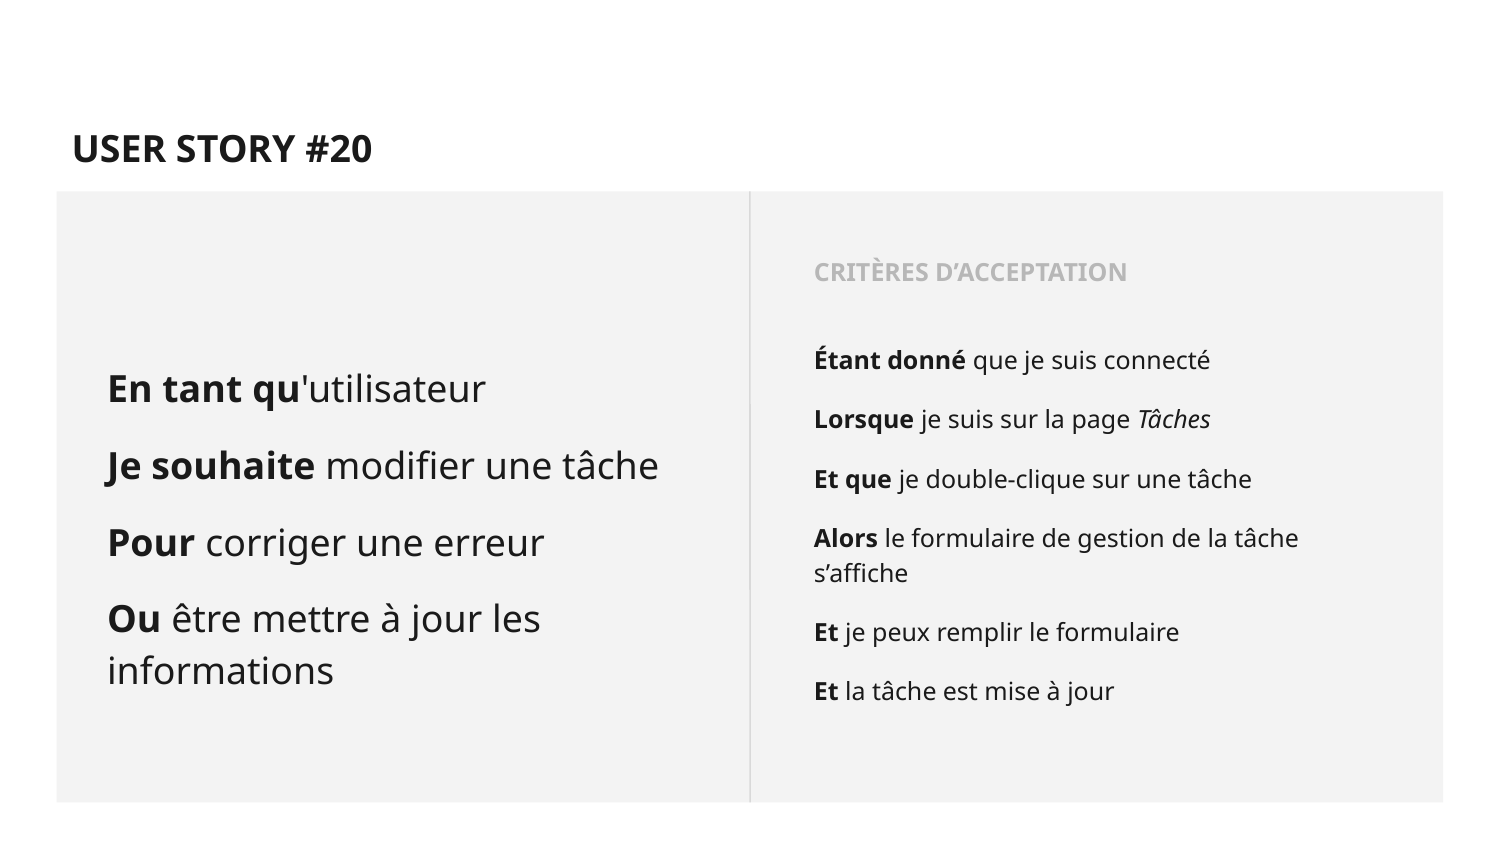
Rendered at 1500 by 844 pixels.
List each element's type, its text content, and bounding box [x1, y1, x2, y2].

subtitle En tant qu'utilisateur Je souhaite modifier une tâche Pour corriger une erreur Ou être mettre à jour les informations [92, 343, 721, 651]
text_box CRITÈRES D’ACCEPTATION [798, 241, 1292, 302]
text_box [751, 191, 1444, 803]
text_box [56, 191, 749, 803]
list Étant donné que je suis connecté Lorsque je suis sur la page Tâches Et que je double-clique sur une tâche Alors le formulaire de gestion de la tâche s’affiche Et je peux remplir le formulaire Et la tâche est mise à jour [798, 324, 1397, 756]
title USER STORY #20 [56, 110, 465, 192]
